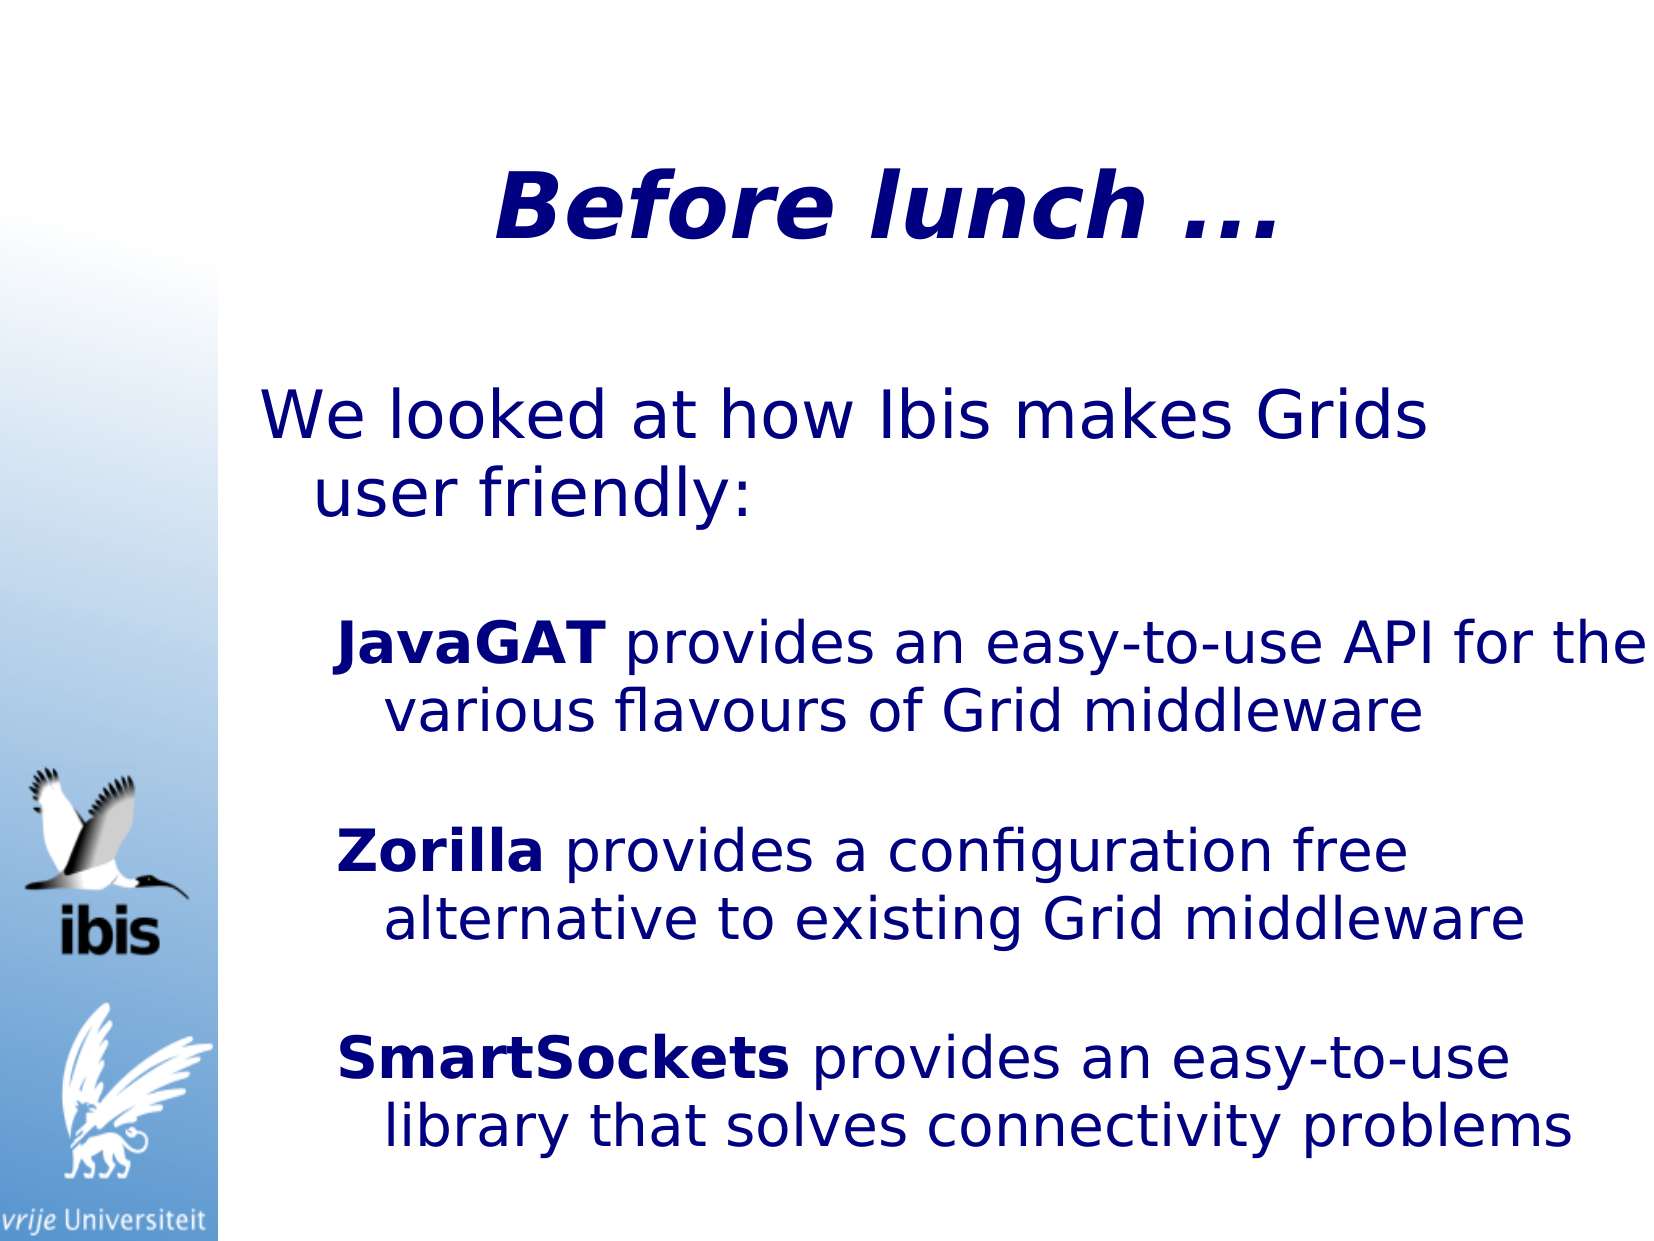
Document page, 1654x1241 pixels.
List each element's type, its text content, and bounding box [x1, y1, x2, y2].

list We looked at how Ibis makes Grids user friendly: JavaGAT provides an easy-to-use API for the various flavours of Grid middleware Zorilla provides a configuration free alternative to existing Grid middleware SmartSockets provides an easy-to-use library that solves connectivity problems [241, 376, 1654, 1161]
title Before lunch ... [248, 102, 1534, 310]
picture [0, 0, 218, 1241]
